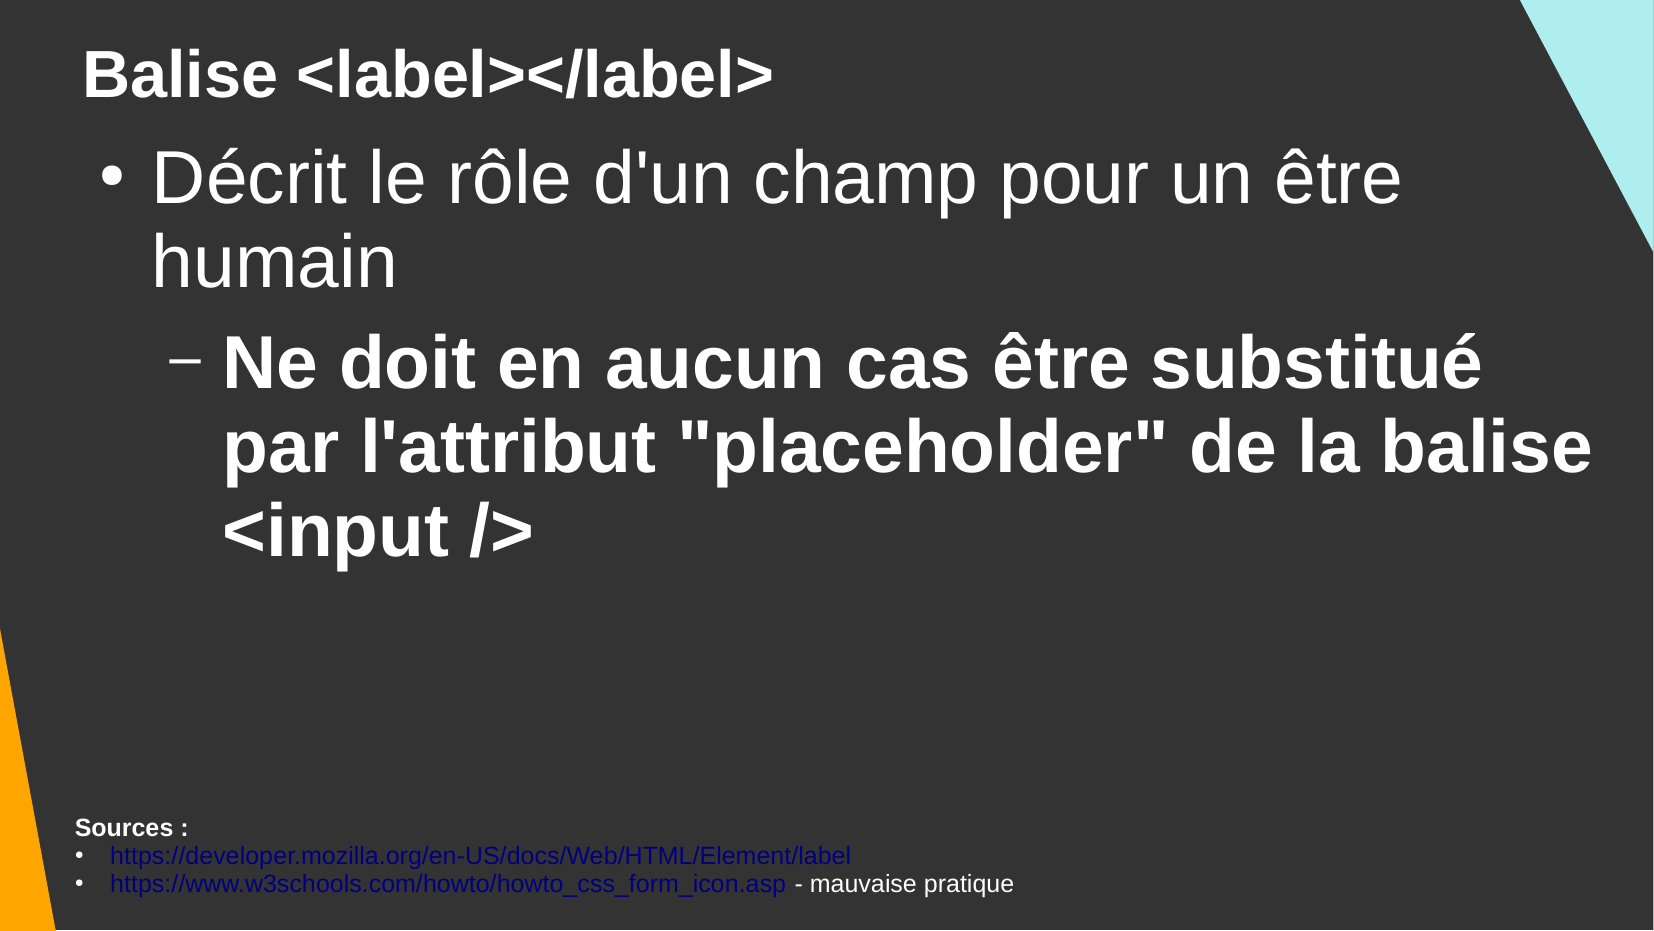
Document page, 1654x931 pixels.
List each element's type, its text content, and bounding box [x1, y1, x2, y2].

text_box [1519, 0, 1654, 254]
text_box [0, 628, 56, 931]
text_box Sources : https://developer.mozilla.org/en-US/docs/Web/HTML/Element/label https://www.w3schools.com/howto/howto_css_form_icon.asp - mauvaise pratique [60, 806, 1546, 931]
list Décrit le rôle d'un champ pour un être humain Ne doit en aucun cas être substitué par l'attribut "placeholder" de la balise <input /> [80, 135, 1605, 591]
title Balise <label></label> [82, 37, 1571, 114]
